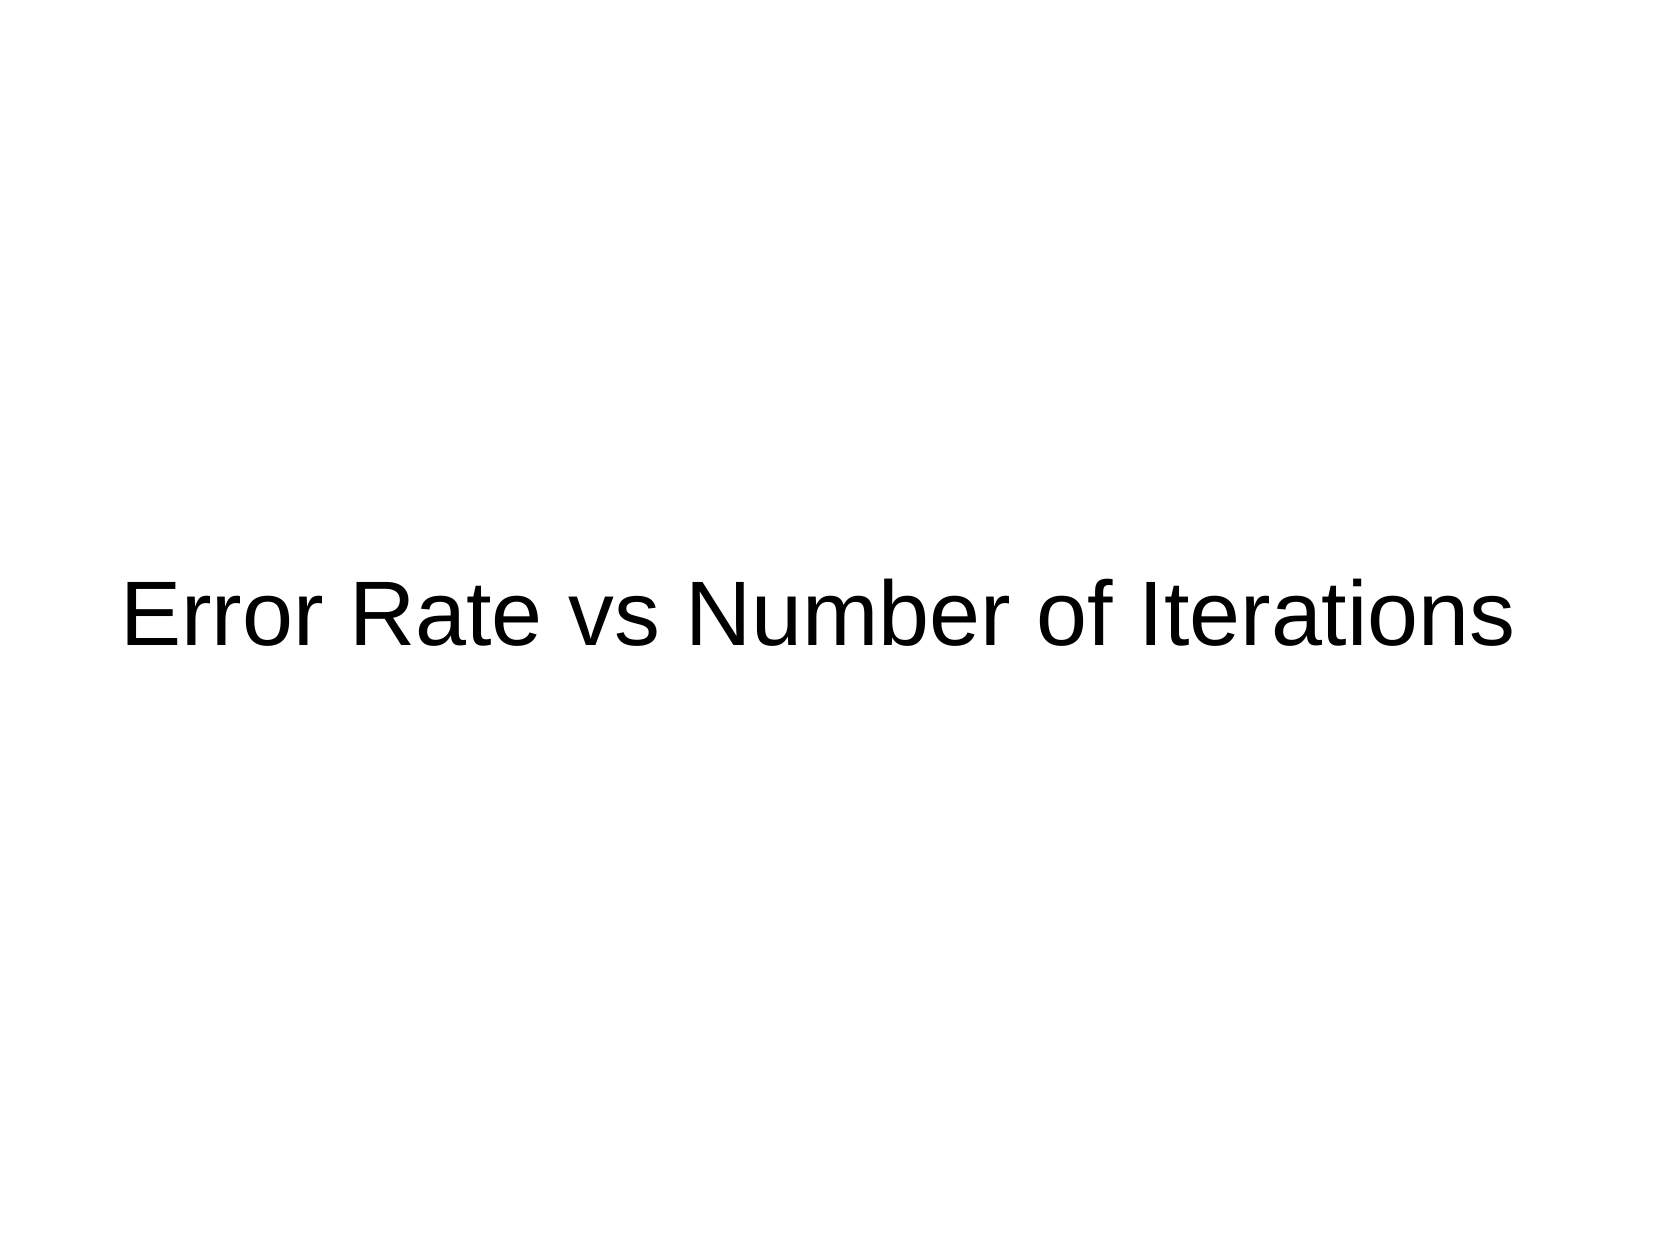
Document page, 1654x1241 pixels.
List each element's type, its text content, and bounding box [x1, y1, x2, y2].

title Error Rate vs Number of Iterations [75, 510, 1564, 718]
